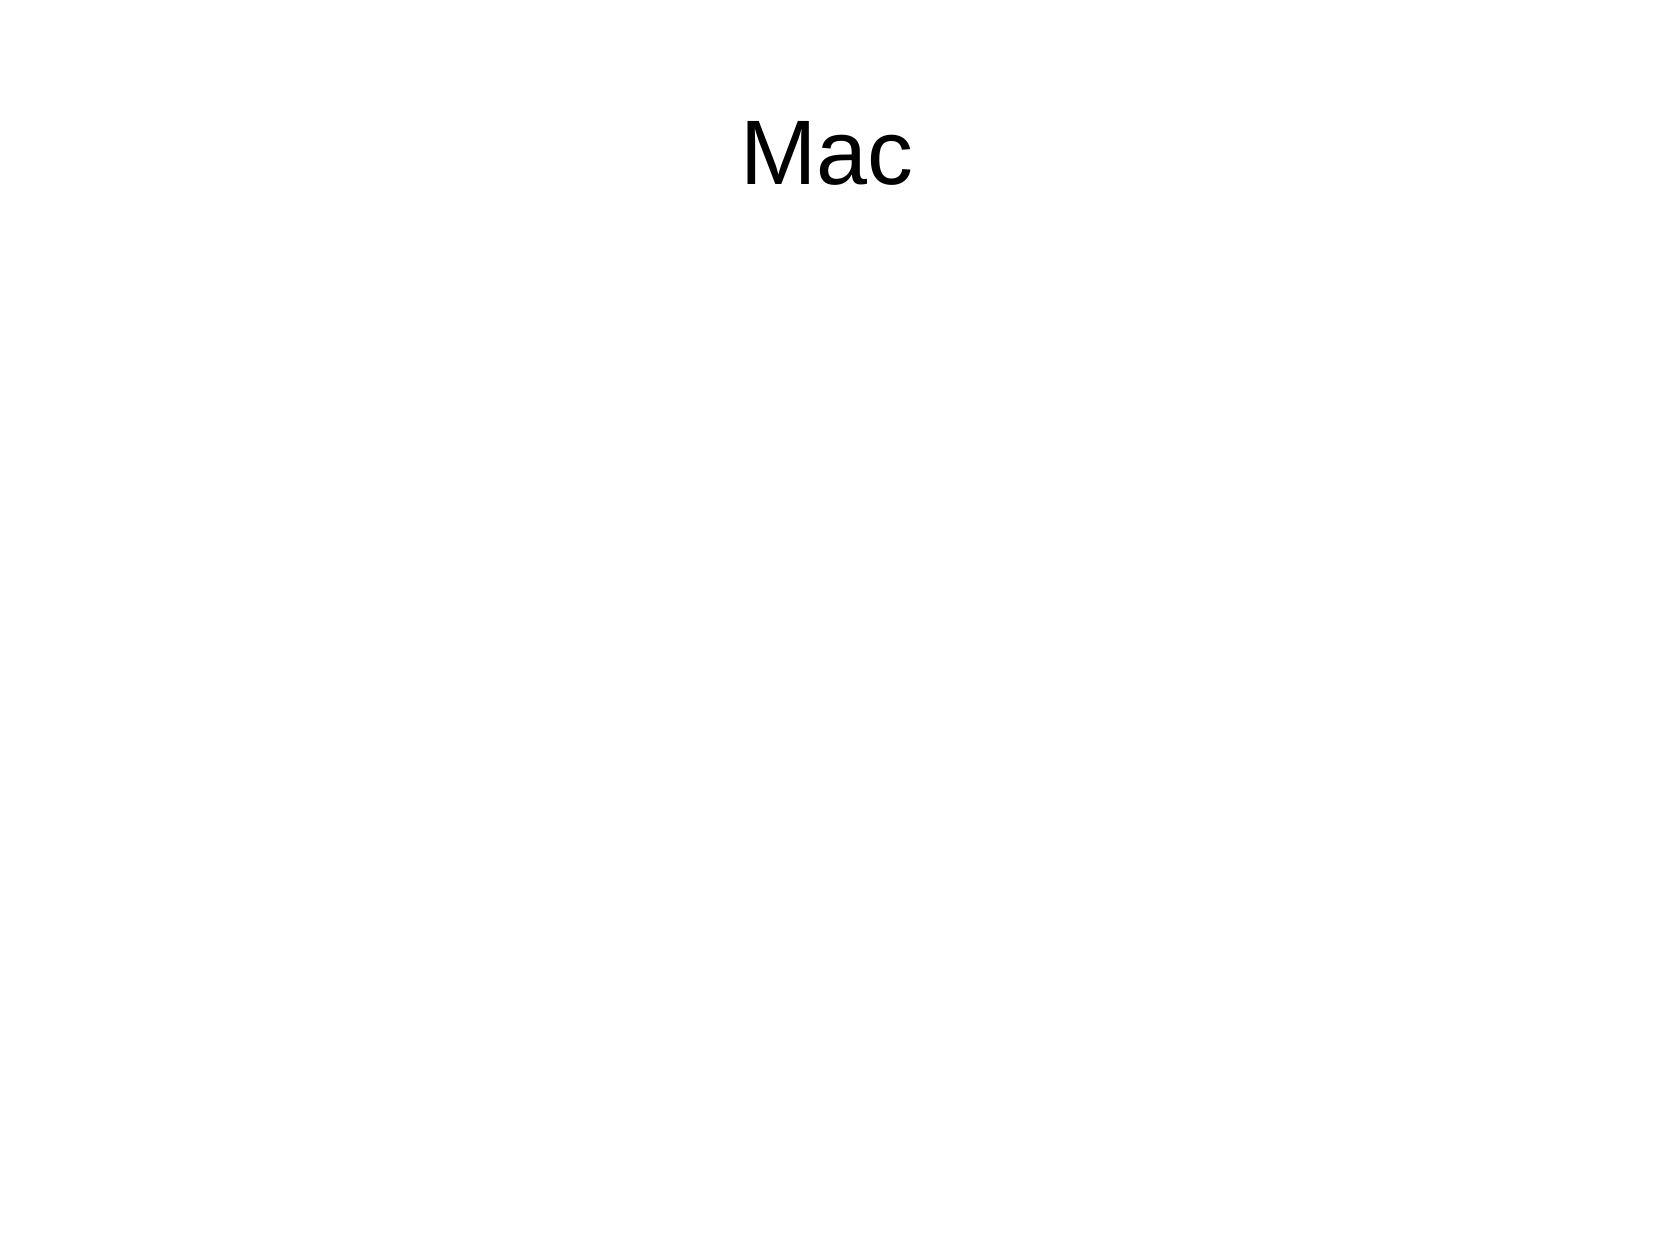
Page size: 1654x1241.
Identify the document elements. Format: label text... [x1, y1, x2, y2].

title Mac [82, 49, 1571, 257]
